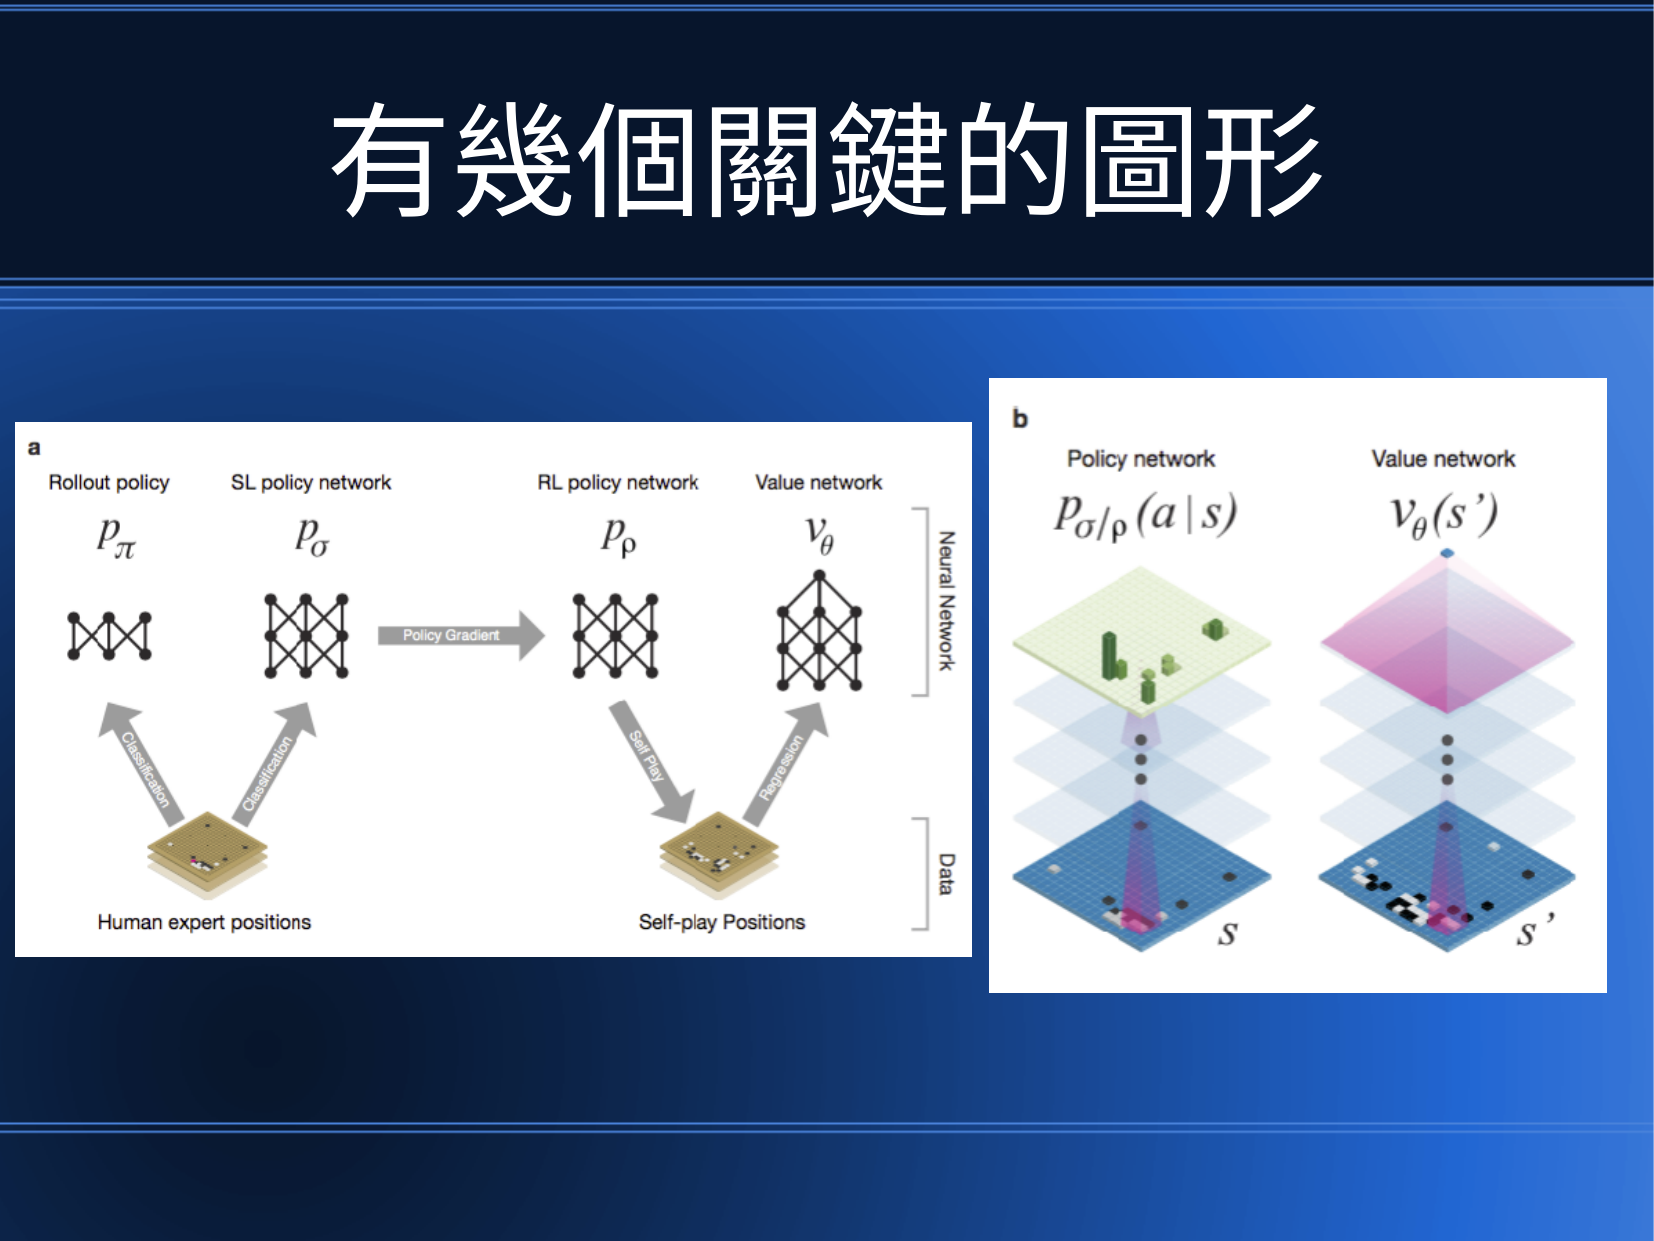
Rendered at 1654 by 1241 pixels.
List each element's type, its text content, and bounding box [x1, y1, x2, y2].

picture [0, 0, 1654, 1241]
title 有幾個關鍵的圖形 [82, 49, 1571, 257]
